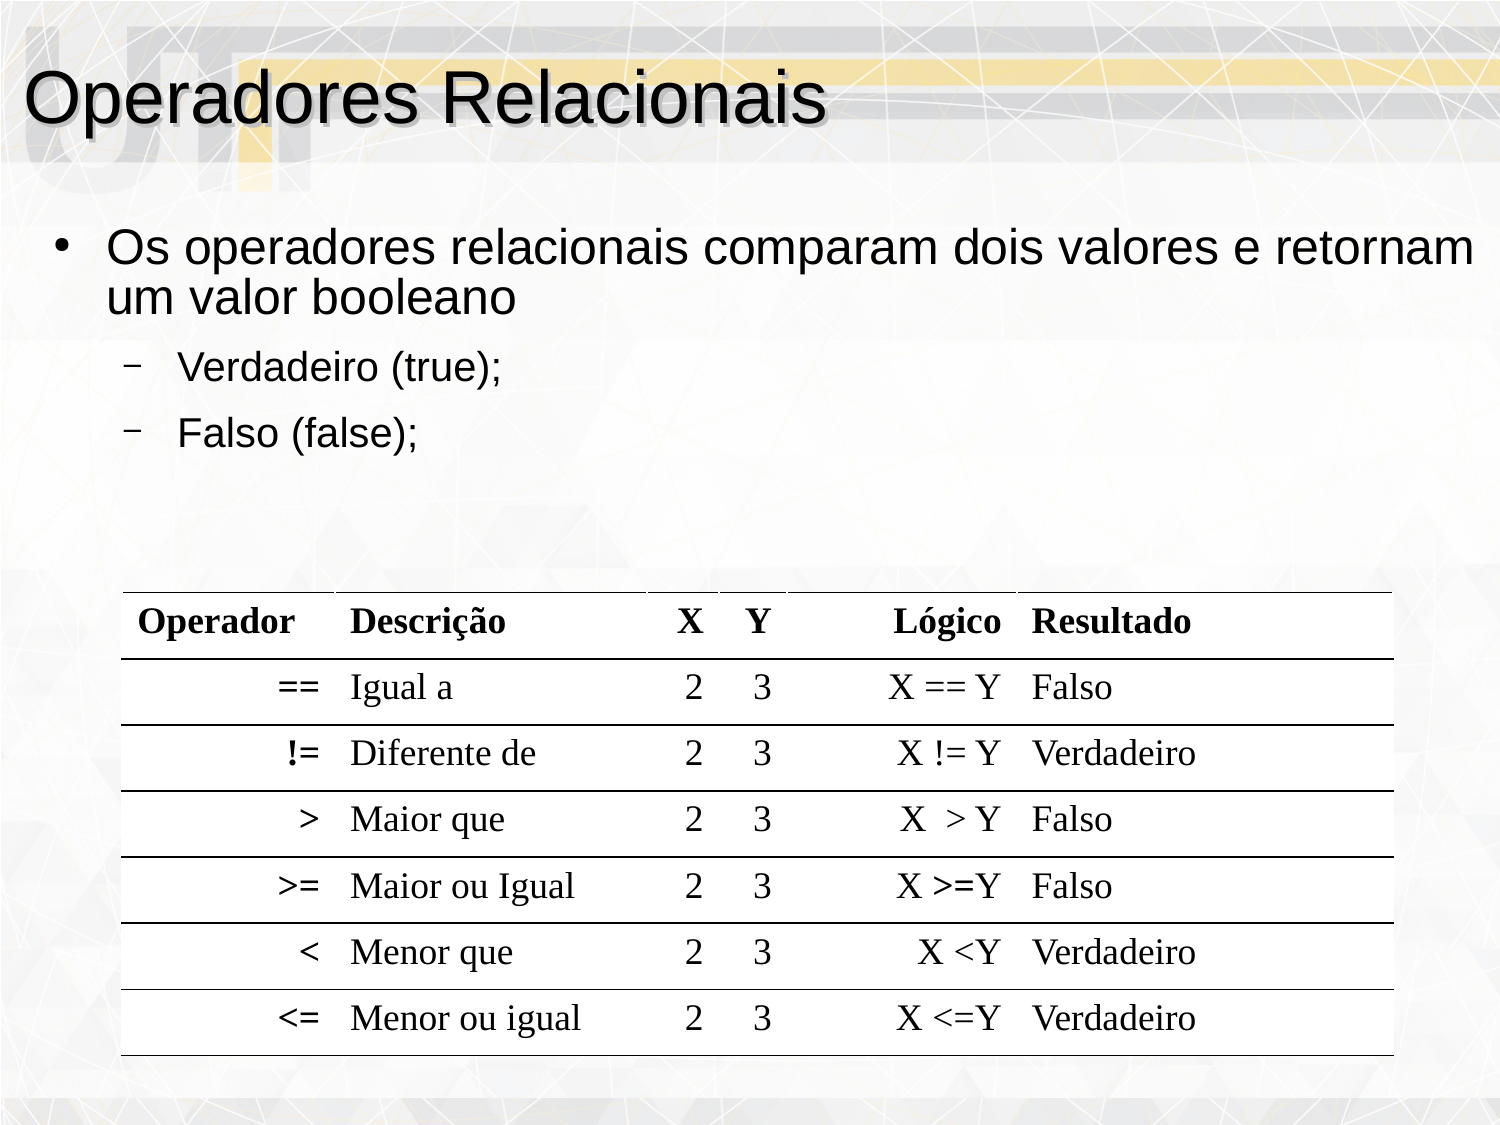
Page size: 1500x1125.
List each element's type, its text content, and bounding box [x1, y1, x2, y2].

table_cell 2 [648, 660, 718, 724]
table_header Resultado [1018, 593, 1392, 658]
table_cell 3 [720, 660, 786, 724]
table_cell 2 [648, 924, 718, 989]
table_header Operador [123, 593, 334, 658]
table_cell Diferente de [336, 726, 646, 790]
table_cell Verdadeiro [1018, 726, 1392, 790]
table_cell X != Y [788, 726, 1016, 790]
table_cell X <Y [788, 924, 1016, 989]
table_header X [648, 593, 718, 658]
table_cell Maior ou Igual [336, 858, 646, 922]
table_cell Falso [1018, 858, 1392, 922]
table_cell 2 [648, 726, 718, 790]
table_cell 3 [720, 990, 786, 1055]
table_cell X <=Y [788, 990, 1016, 1055]
table_cell 2 [648, 792, 718, 856]
list Os operadores relacionais comparam dois valores e retornam um valor booleano Verdadeiro (true); Falso (false); [35, 224, 1477, 1087]
table_cell == [123, 660, 334, 724]
table_cell != [123, 726, 334, 790]
table_cell Falso [1018, 792, 1392, 856]
table_cell X >=Y [788, 858, 1016, 922]
table_cell <= [123, 990, 334, 1055]
table_header Lógico [788, 593, 1016, 658]
table_cell 2 [648, 990, 718, 1055]
table_cell Menor que [336, 924, 646, 989]
table_cell 3 [720, 858, 786, 922]
table_cell >= [123, 858, 334, 922]
table_cell X == Y [788, 660, 1016, 724]
table_cell 3 [720, 726, 786, 790]
table_cell 2 [648, 858, 718, 922]
table_cell Verdadeiro [1018, 990, 1392, 1055]
table_cell 3 [720, 792, 786, 856]
table_cell Falso [1018, 660, 1392, 724]
table_cell Menor ou igual [336, 990, 646, 1055]
table_cell Igual a [336, 660, 646, 724]
title Operadores Relacionais [23, 18, 1489, 178]
table_cell < [123, 924, 334, 989]
table_header Descrição [336, 593, 646, 658]
table_cell Maior que [336, 792, 646, 856]
table_header Y [720, 593, 786, 658]
table_cell > [123, 792, 334, 856]
table_cell 3 [720, 924, 786, 989]
table_cell Verdadeiro [1018, 924, 1392, 989]
table_cell X > Y [788, 792, 1016, 856]
